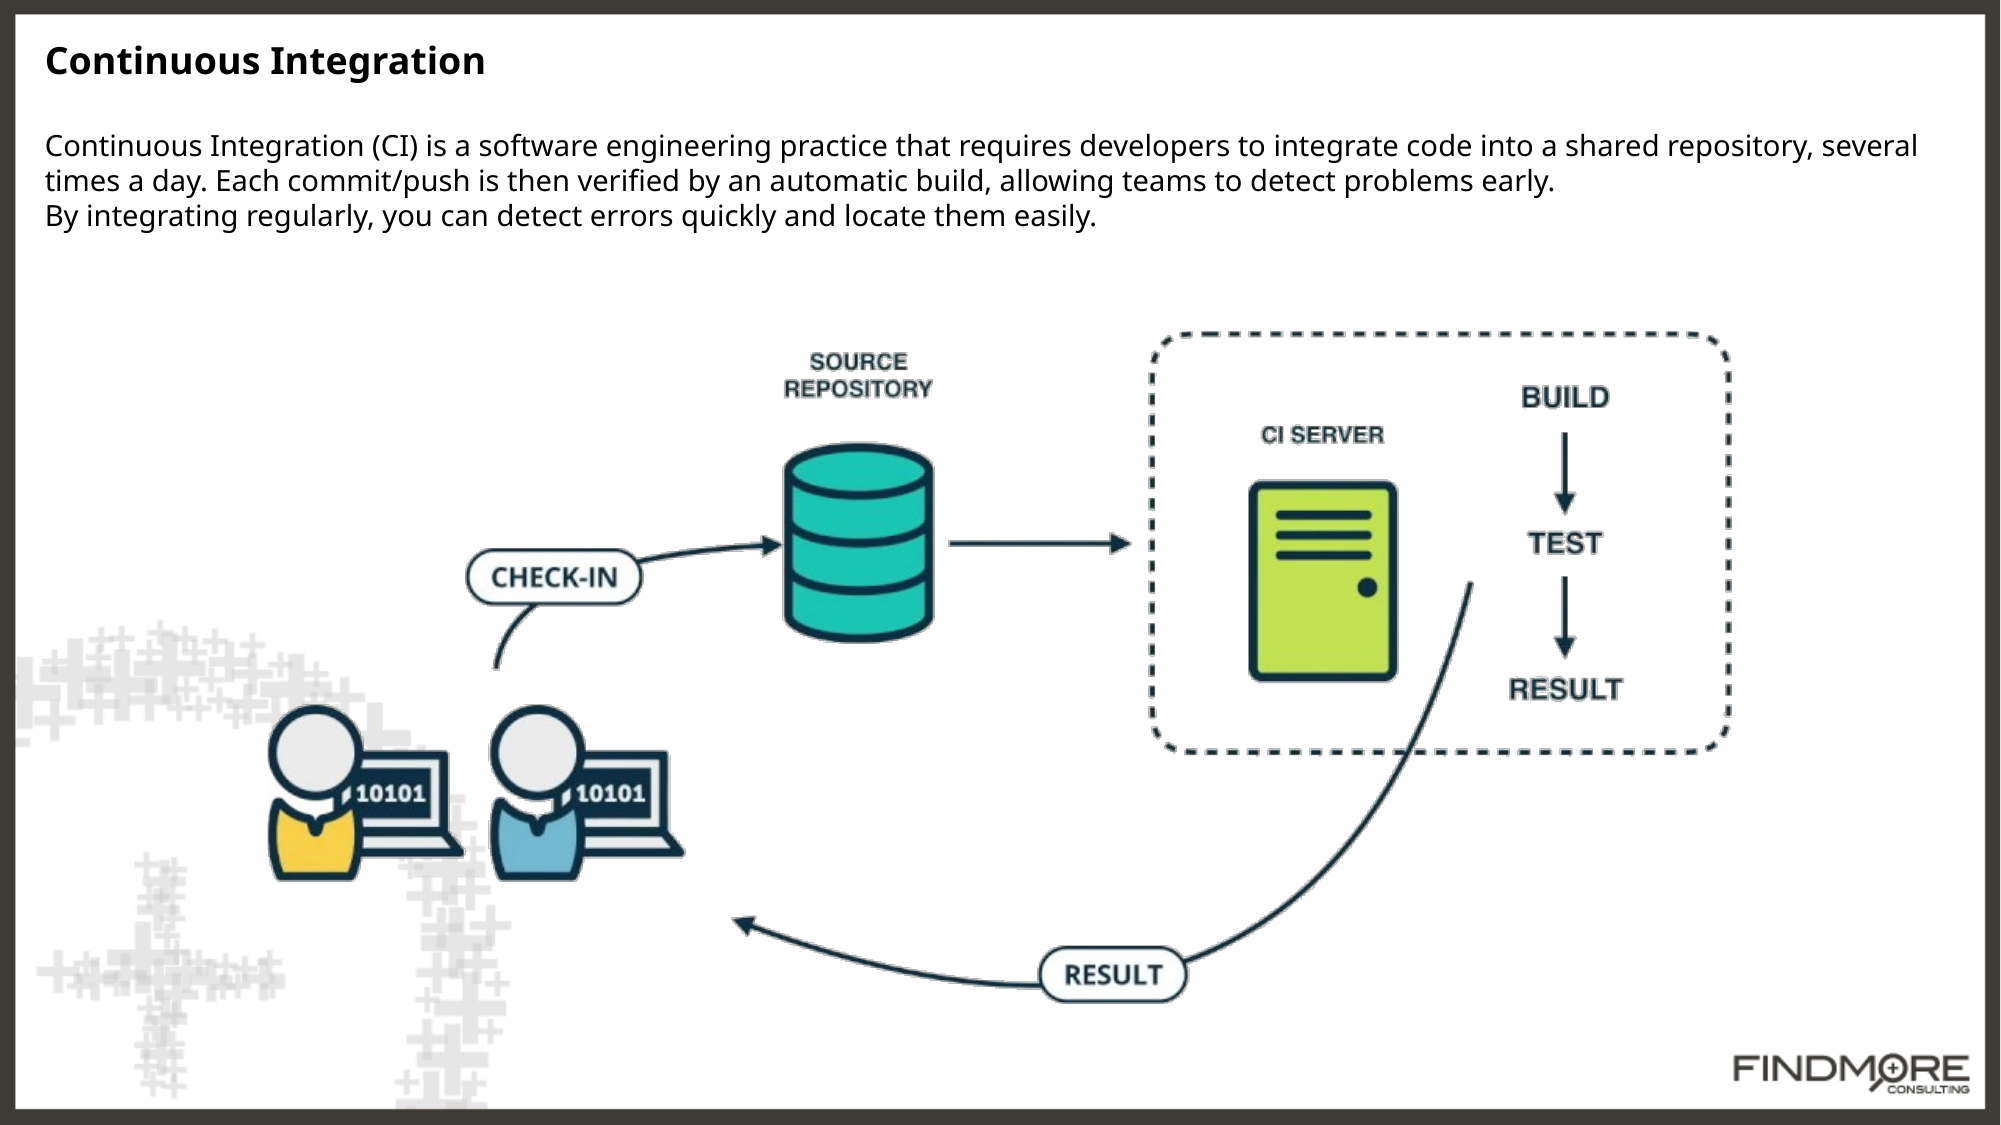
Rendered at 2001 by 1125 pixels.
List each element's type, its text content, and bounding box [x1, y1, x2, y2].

text_box Continuous Integration Continuous Integration (CI) is a software engineering practice that requires developers to integrate code into a shared repository, several times a day. Each commit/push is then verified by an automatic build, allowing teams to detect problems early. By integrating regularly, you can detect errors quickly and locate them easily. [29, 29, 1965, 1054]
picture [0, 0, 2001, 1125]
